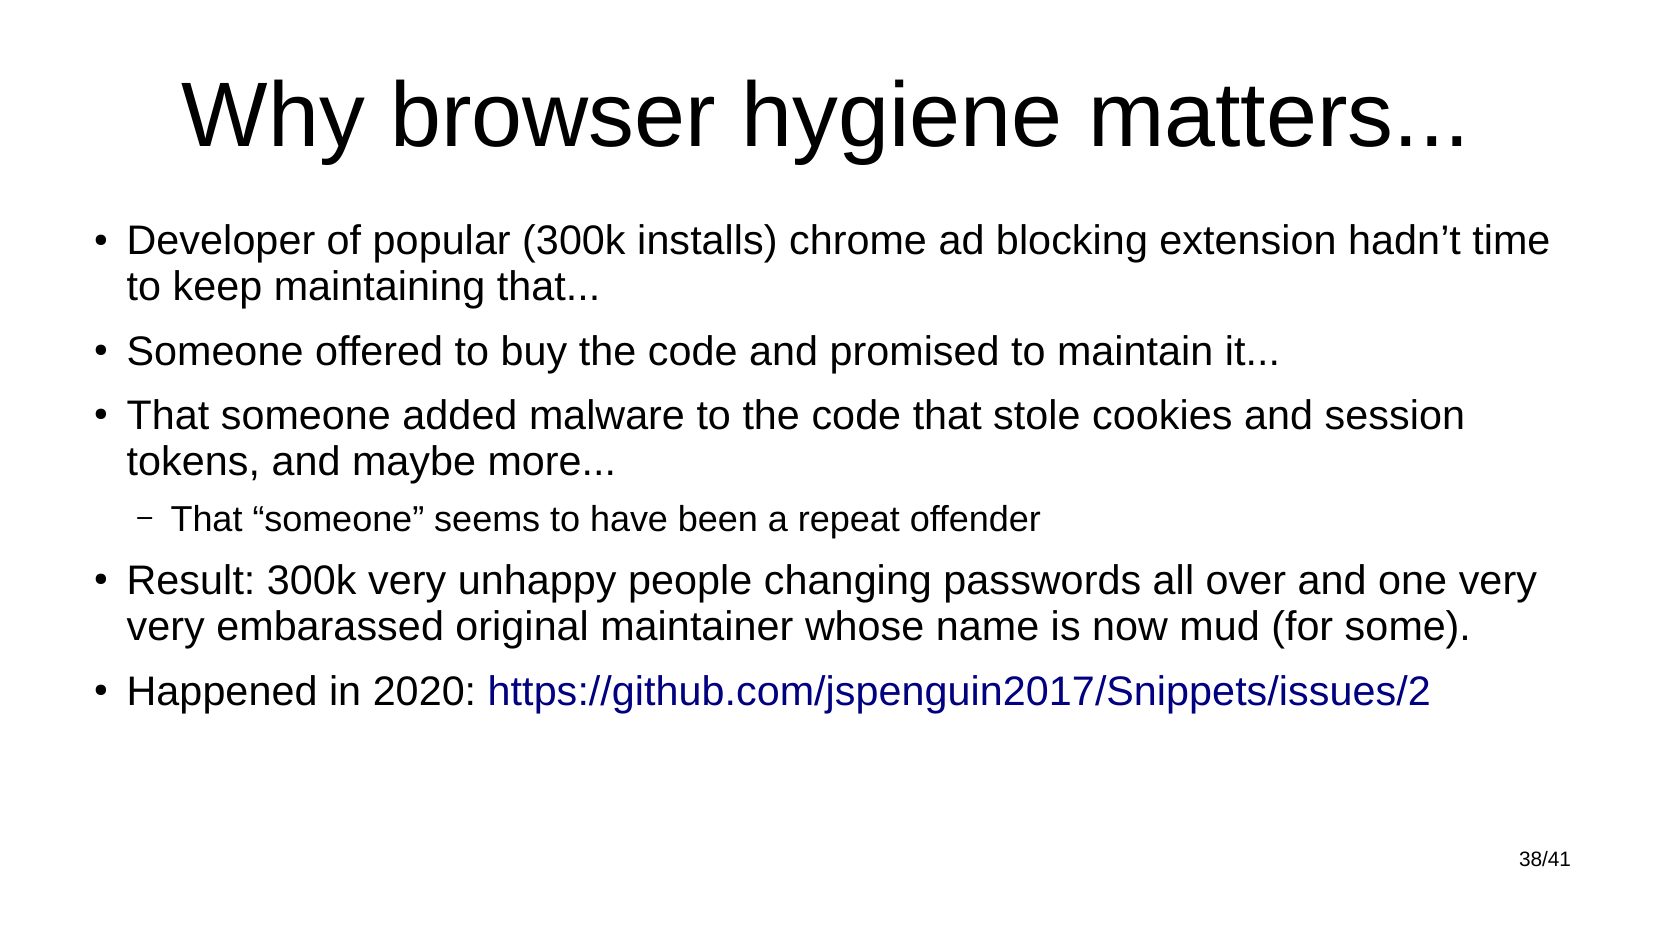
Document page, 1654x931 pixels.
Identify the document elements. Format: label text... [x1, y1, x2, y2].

list Developer of popular (300k installs) chrome ad blocking extension hadn’t time to keep maintaining that... Someone offered to buy the code and promised to maintain it... That someone added malware to the code that stole cookies and session tokens, and maybe more... That “someone” seems to have been a repeat offender Result: 300k very unhappy people changing passwords all over and one very very embarassed original maintainer whose name is now mud (for some). Happened in 2020: https://github.com/jspenguin2017/Snippets/issues/2 [82, 217, 1571, 758]
title Why browser hygiene matters... [82, 37, 1571, 193]
